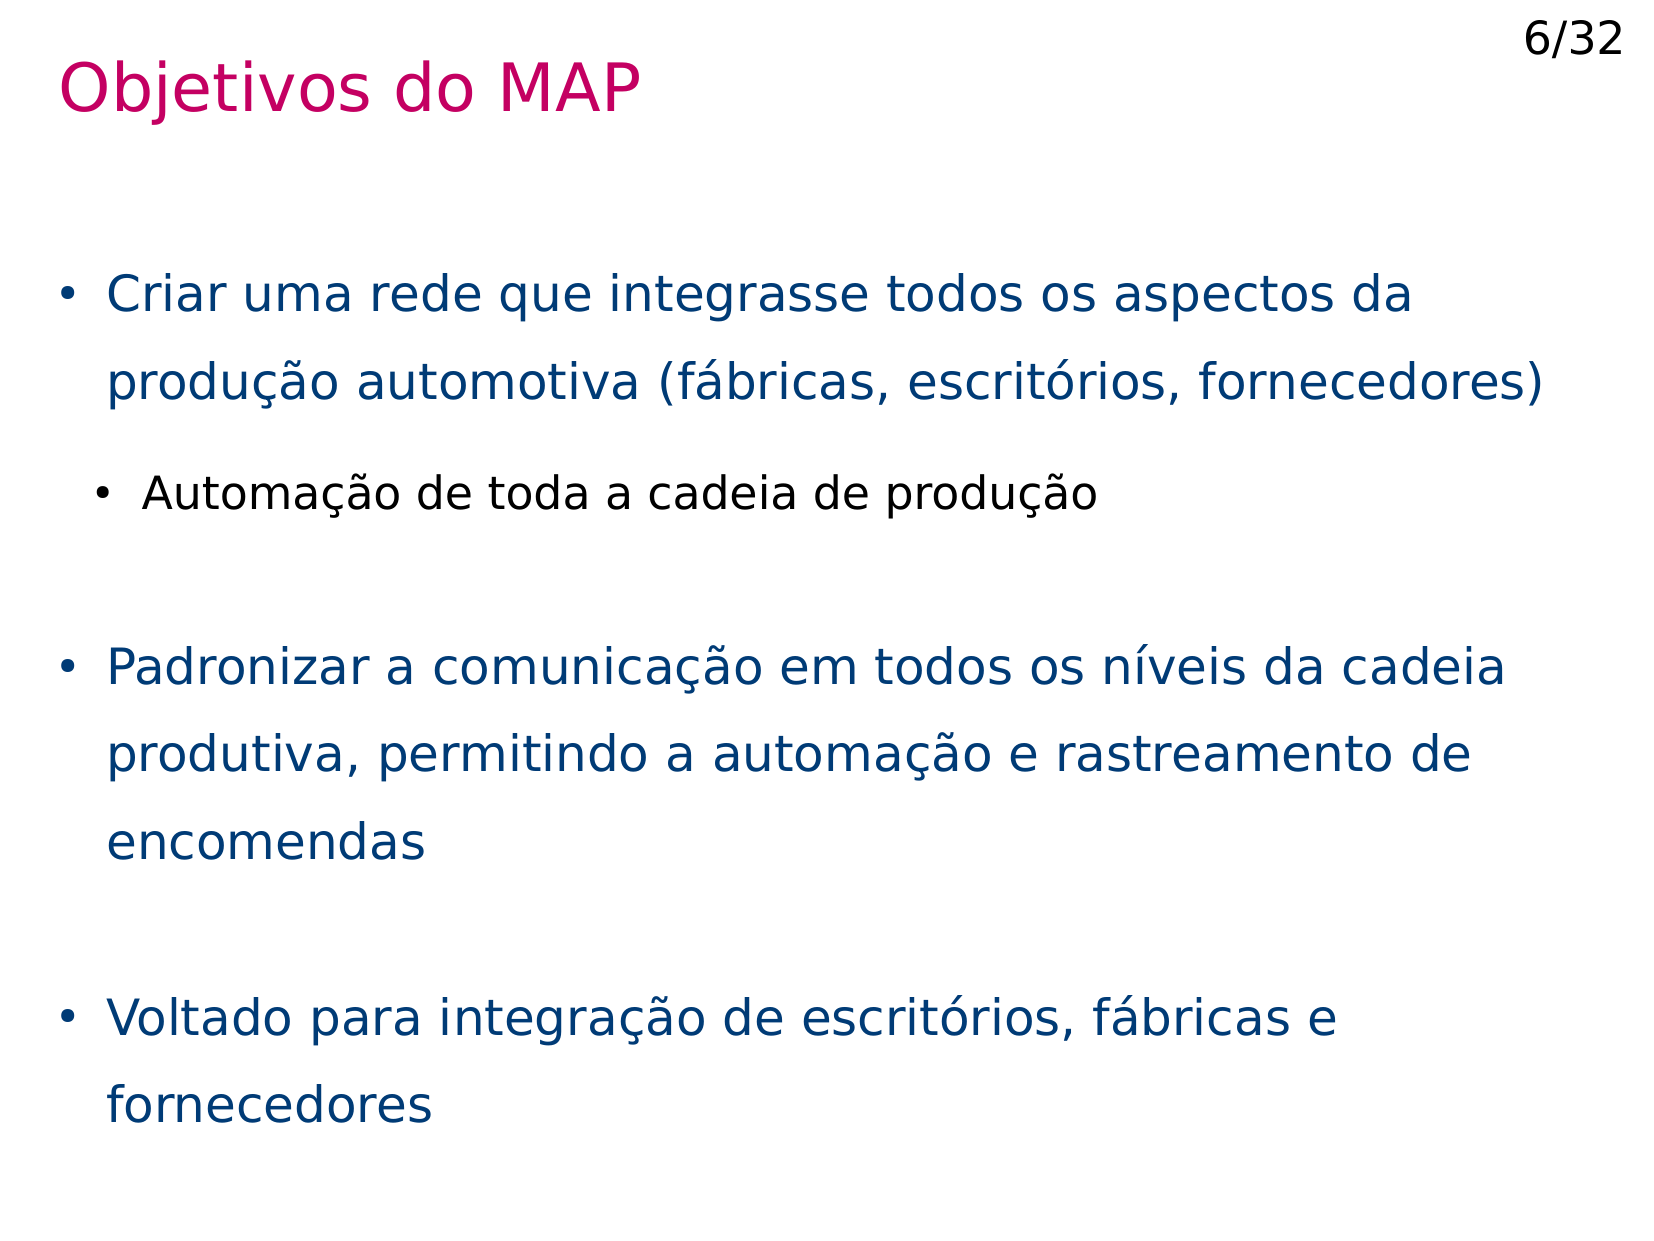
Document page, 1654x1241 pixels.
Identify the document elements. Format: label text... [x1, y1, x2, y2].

list Criar uma rede que integrasse todos os aspectos da produção automotiva (fábricas, escritórios, fornecedores) Automação de toda a cadeia de produção Padronizar a comunicação em todos os níveis da cadeia produtiva, permitindo a automação e rastreamento de encomendas Voltado para integração de escritórios, fábricas e fornecedores [59, 236, 1625, 1211]
title Objetivos do MAP [59, 29, 1625, 148]
